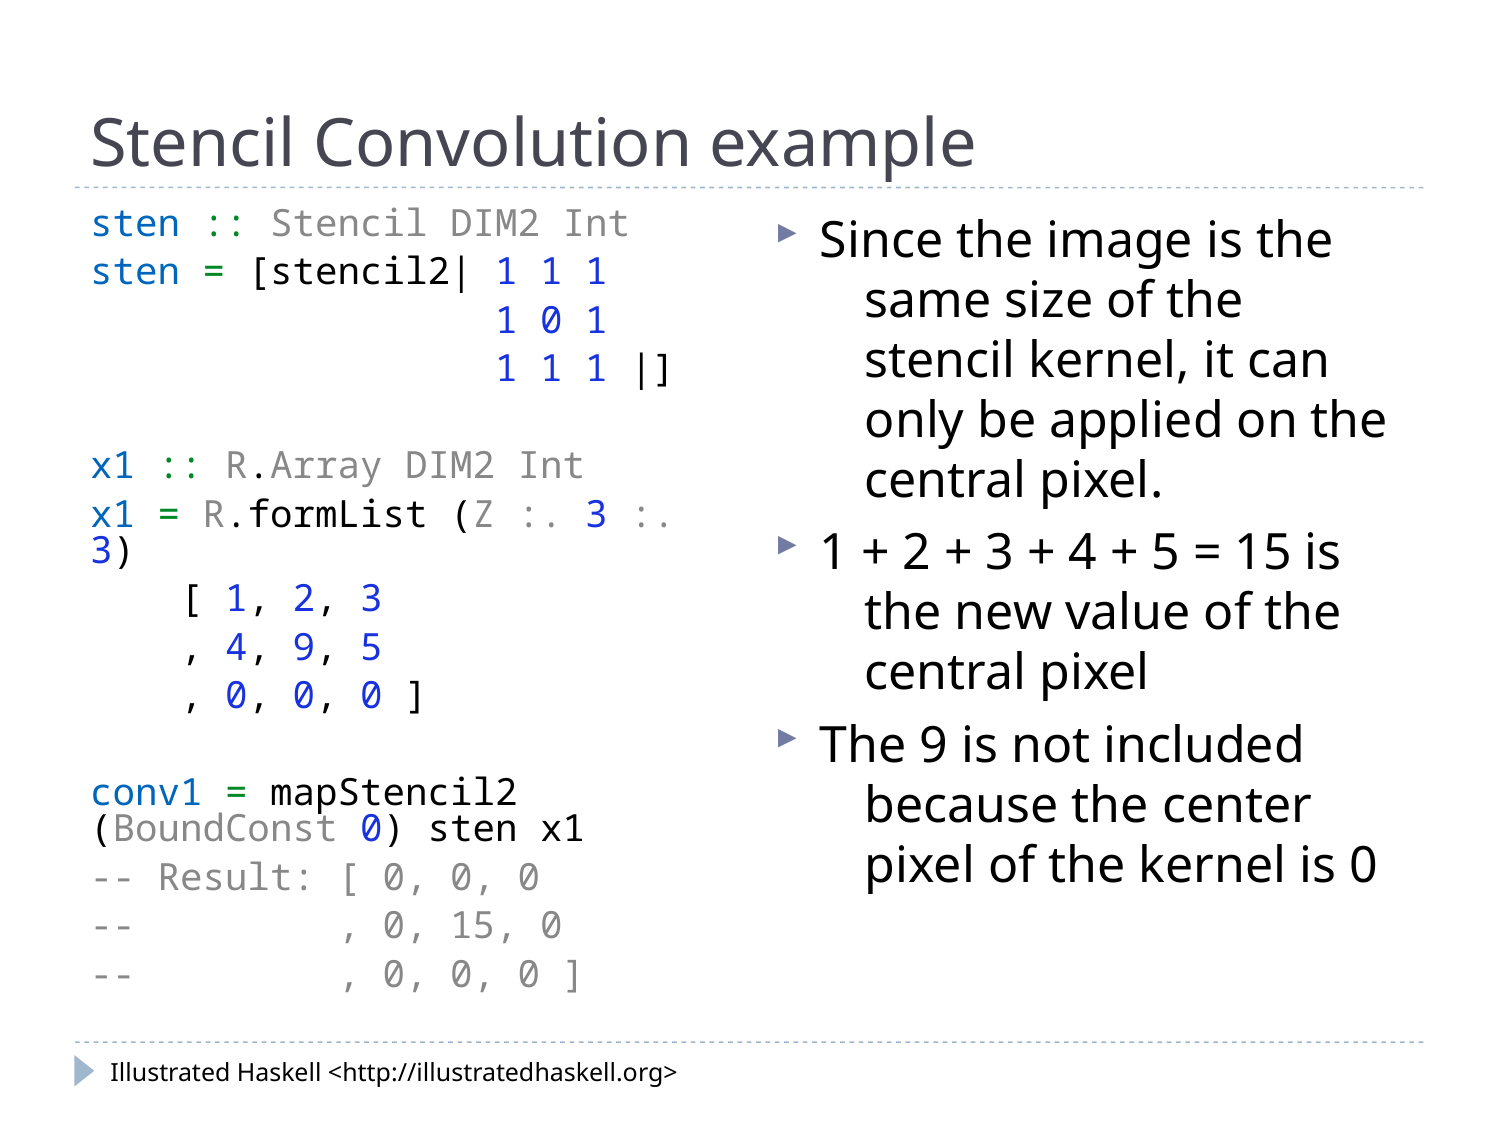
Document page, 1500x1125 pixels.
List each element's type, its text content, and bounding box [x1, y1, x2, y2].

list Since the image is the same size of the stencil kernel, it can only be applied on the central pixel. 1 + 2 + 3 + 4 + 5 = 15 is the new value of the central pixel The 9 is not included because the center pixel of the kernel is 0 [759, 199, 1423, 1010]
list sten :: Stencil DIM2 Int sten = [stencil2| 1 1 1 1 0 1 1 1 1 |] x1 :: R.Array DIM2 Int x1 = R.formList (Z :. 3 :. 3) [ 1, 2, 3 , 4, 9, 5 , 0, 0, 0 ] conv1 = mapStencil2 (BoundConst 0) sten x1 -- Result: [ 0, 0, 0 -- , 0, 15, 0 -- , 0, 0, 0 ] [75, 200, 739, 1011]
title Stencil Convolution example [75, 37, 1426, 188]
